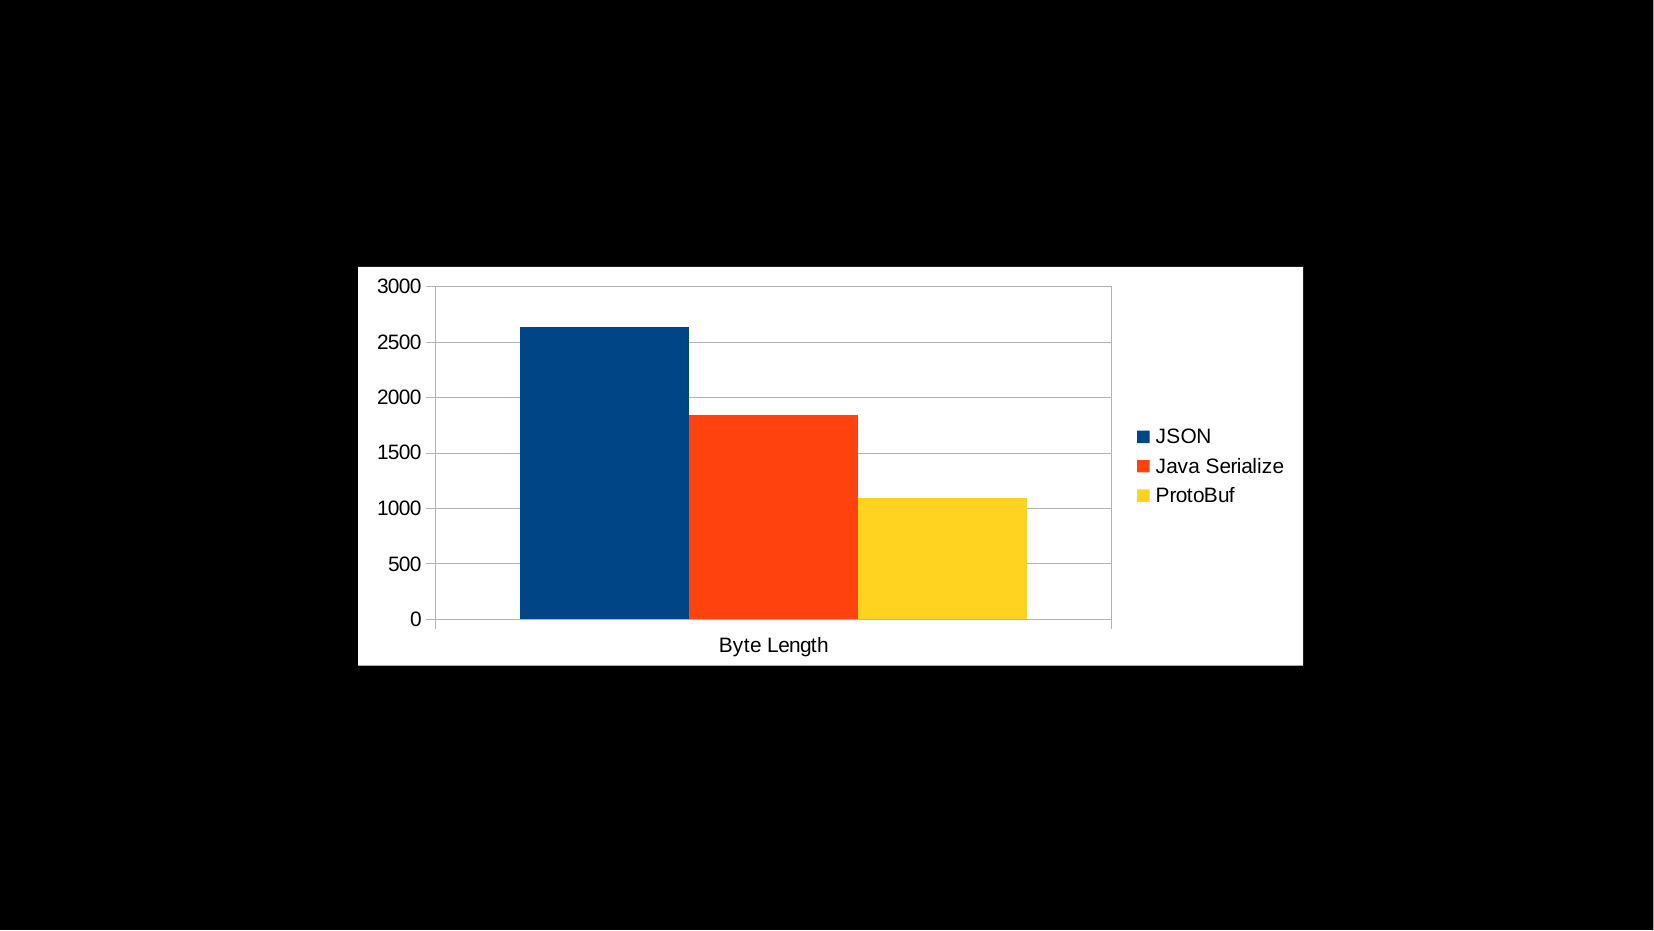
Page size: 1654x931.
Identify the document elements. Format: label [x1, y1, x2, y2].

chart [358, 266, 1304, 666]
